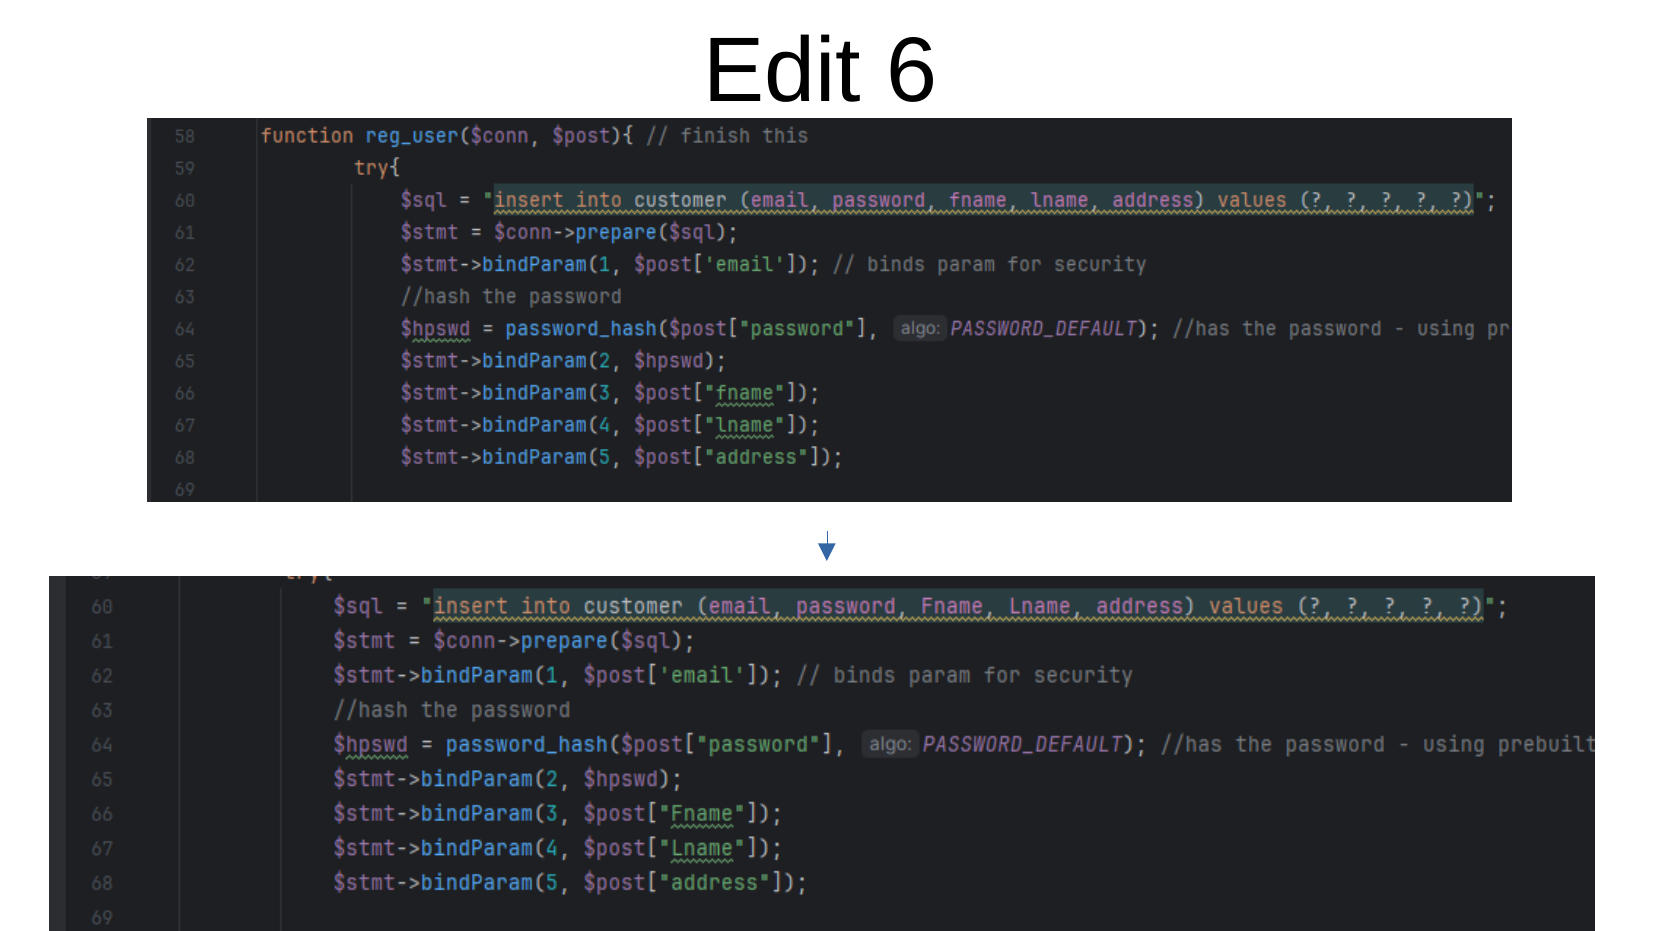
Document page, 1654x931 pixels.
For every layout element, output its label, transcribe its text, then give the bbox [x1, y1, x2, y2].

picture [147, 118, 1512, 502]
picture [49, 576, 1595, 931]
title Edit 6 [76, 0, 1565, 148]
